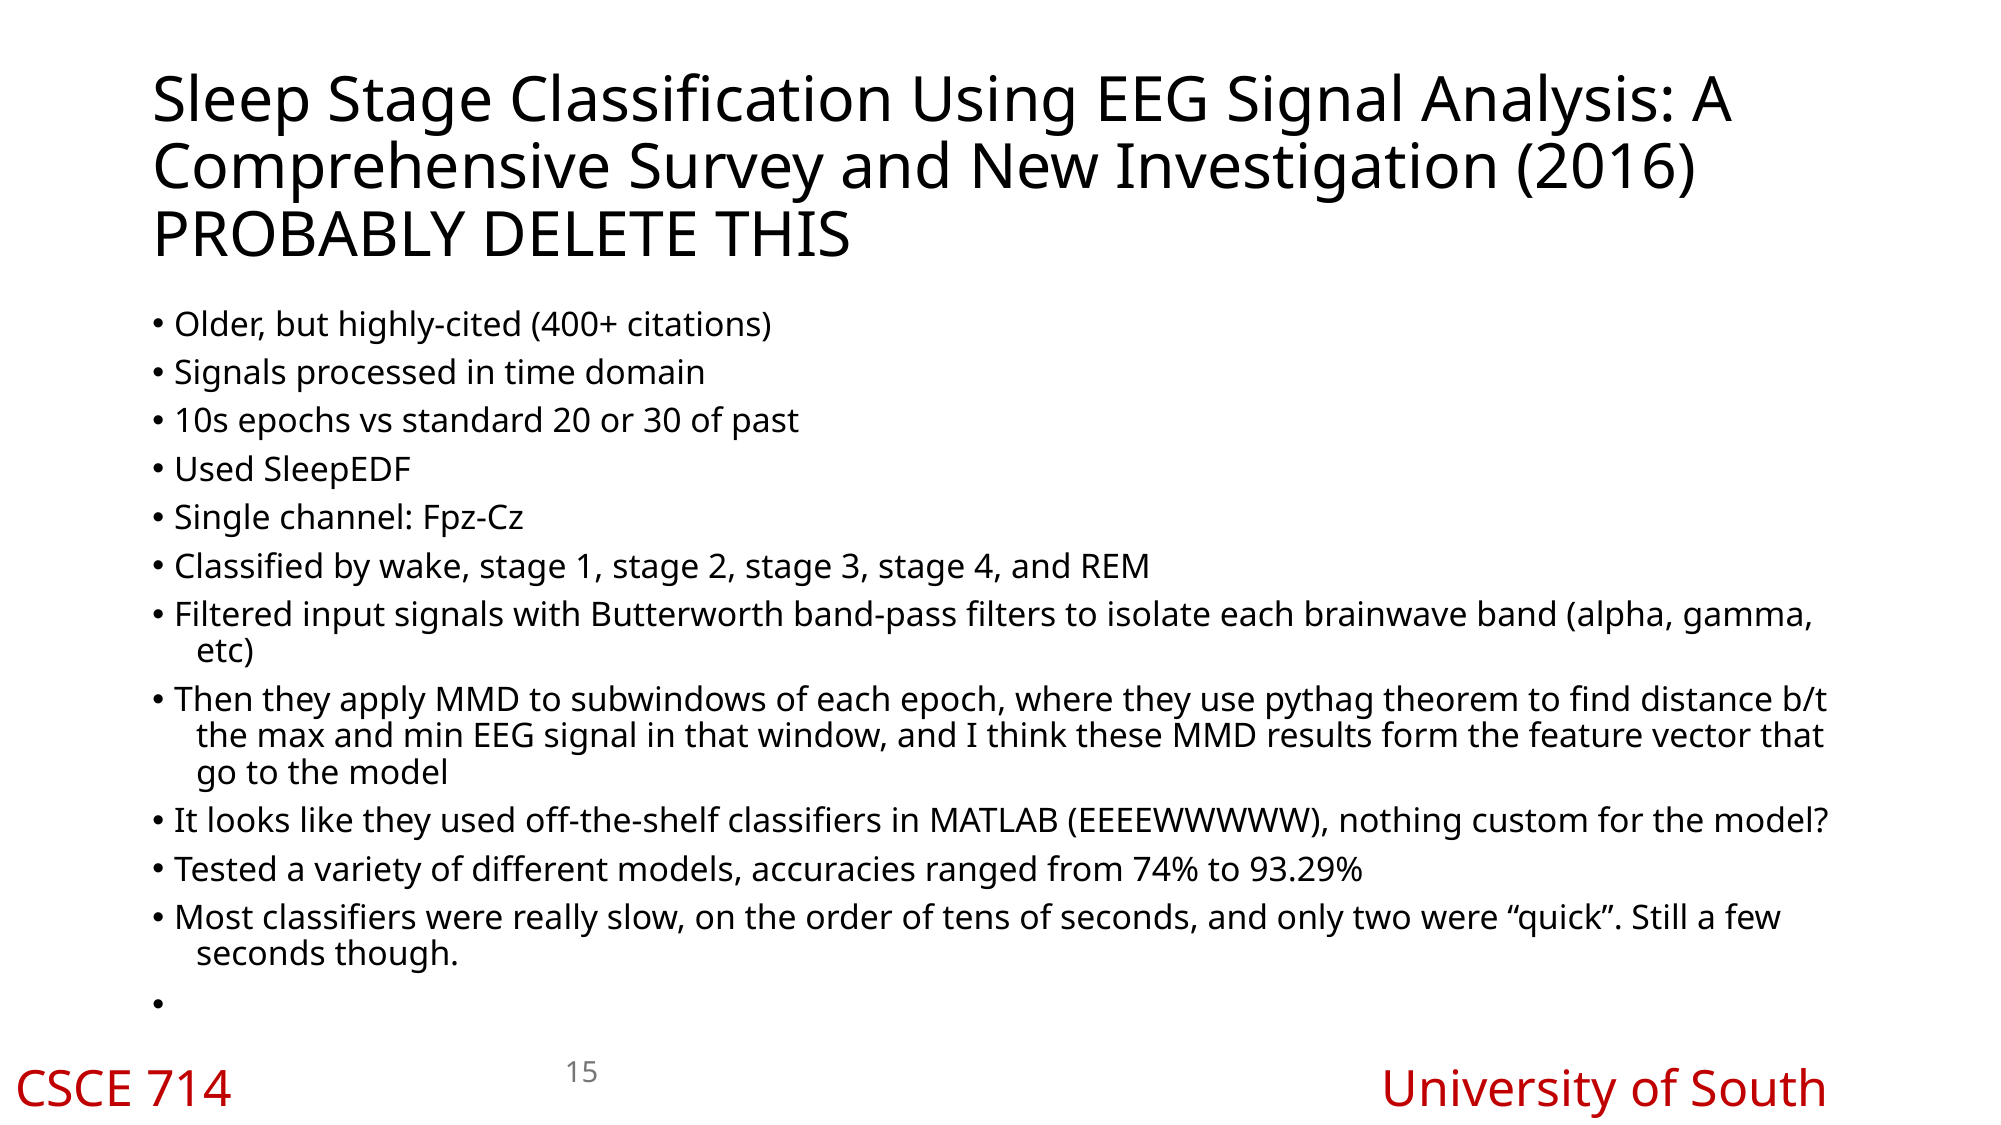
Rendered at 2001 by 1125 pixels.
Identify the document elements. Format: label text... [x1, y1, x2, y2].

list Older, but highly-cited (400+ citations) Signals processed in time domain 10s epochs vs standard 20 or 30 of past Used SleepEDF Single channel: Fpz-Cz Classified by wake, stage 1, stage 2, stage 3, stage 4, and REM Filtered input signals with Butterworth band-pass filters to isolate each brainwave band (alpha, gamma, etc) Then they apply MMD to subwindows of each epoch, where they use pythag theorem to find distance b/t the max and min EEG signal in that window, and I think these MMD results form the feature vector that go to the model It looks like they used off-the-shelf classifiers in MATLAB (EEEEWWWWW), nothing custom for the model? Tested a variety of different models, accuracies ranged from 74% to 93.29% Most classifiers were really slow, on the order of tens of seconds, and only two were “quick”. Still a few seconds though. [137, 299, 1863, 1014]
text_box CSCE 714 [0, 1049, 249, 1125]
slide_number 15 [549, 1042, 1000, 1103]
text_box University of South Carolina [1366, 1049, 2000, 1125]
title Sleep Stage Classification Using EEG Signal Analysis: A Comprehensive Survey and New Investigation (2016) PROBABLY DELETE THIS [137, 59, 1863, 278]
